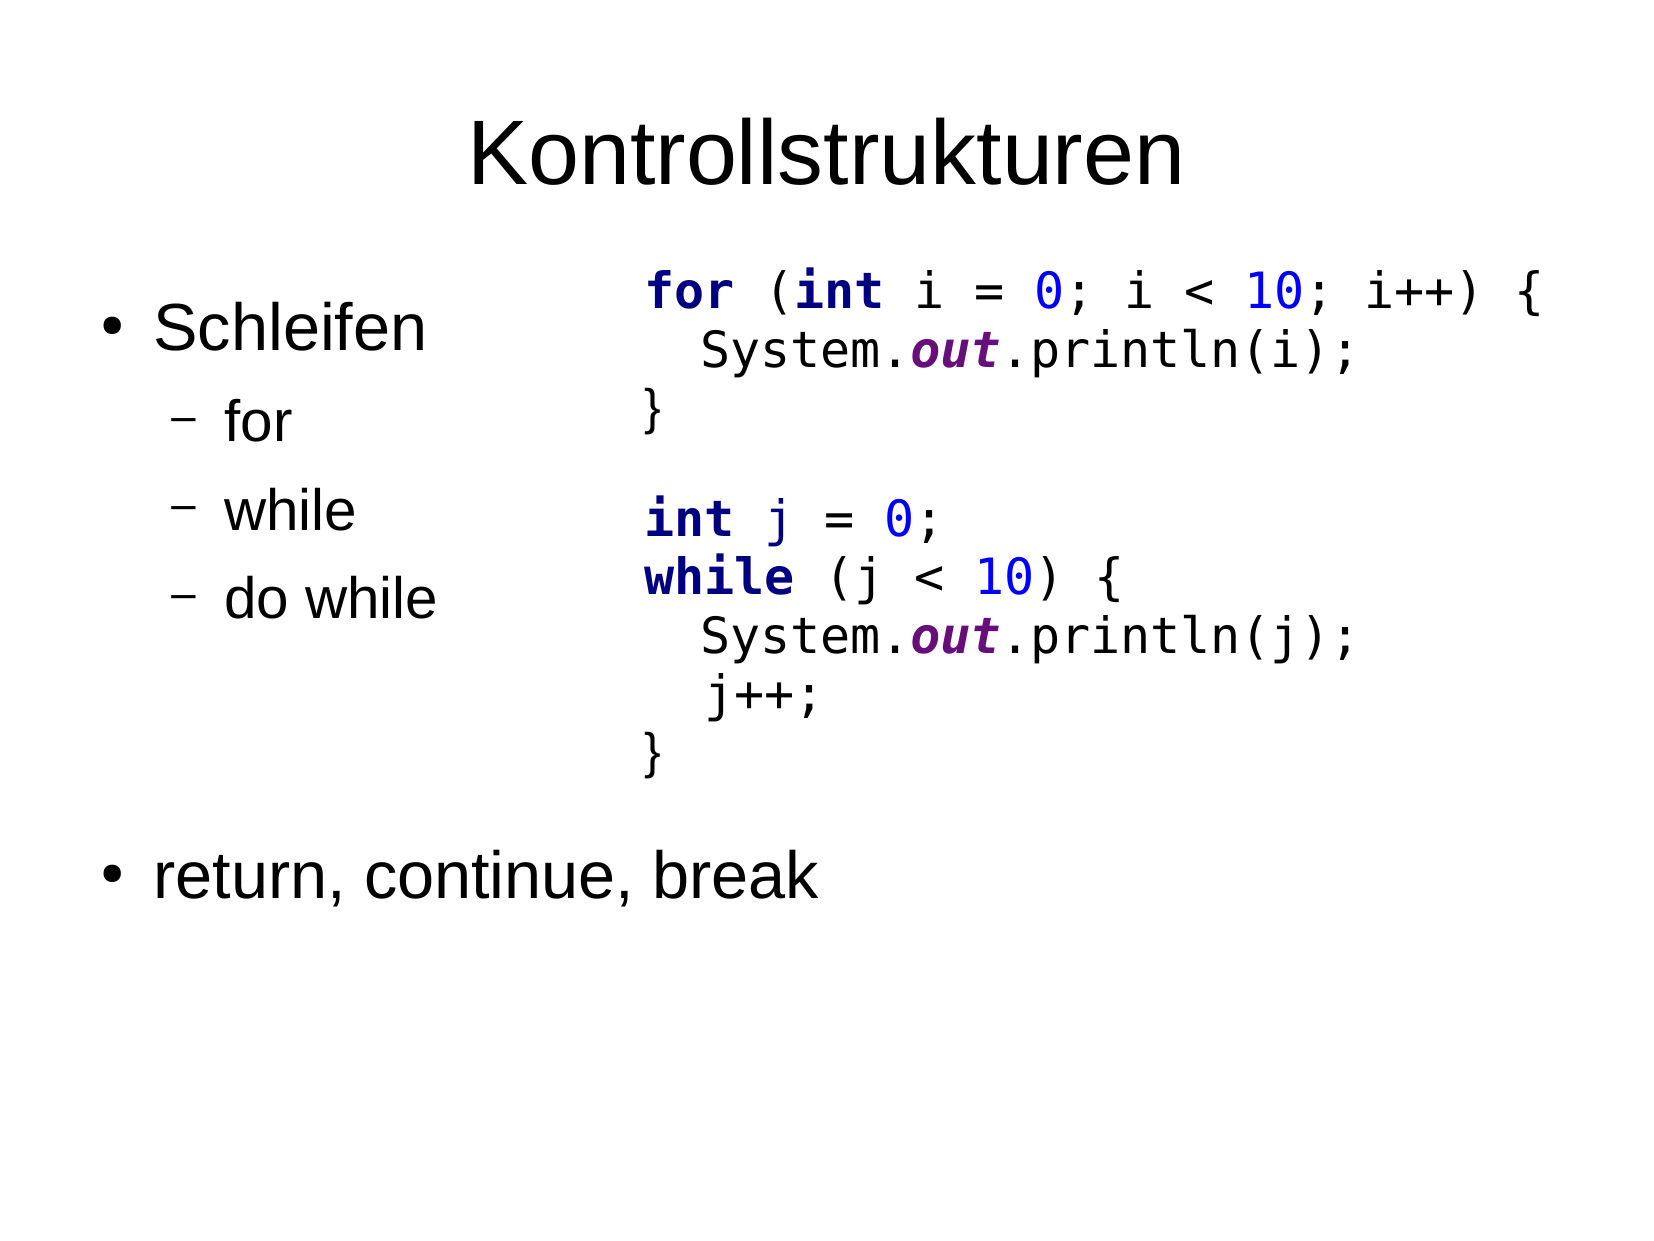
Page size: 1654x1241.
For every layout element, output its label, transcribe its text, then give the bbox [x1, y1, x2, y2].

list Schleifen for while do while return, continue, break [82, 290, 1571, 1141]
title Kontrollstrukturen [82, 49, 1571, 257]
text_box for (int i = 0; i < 10; i++) { System.out.println(i); } int j = 0; while (j < 10) { System.out.println(j); j++; } [629, 255, 1606, 795]
